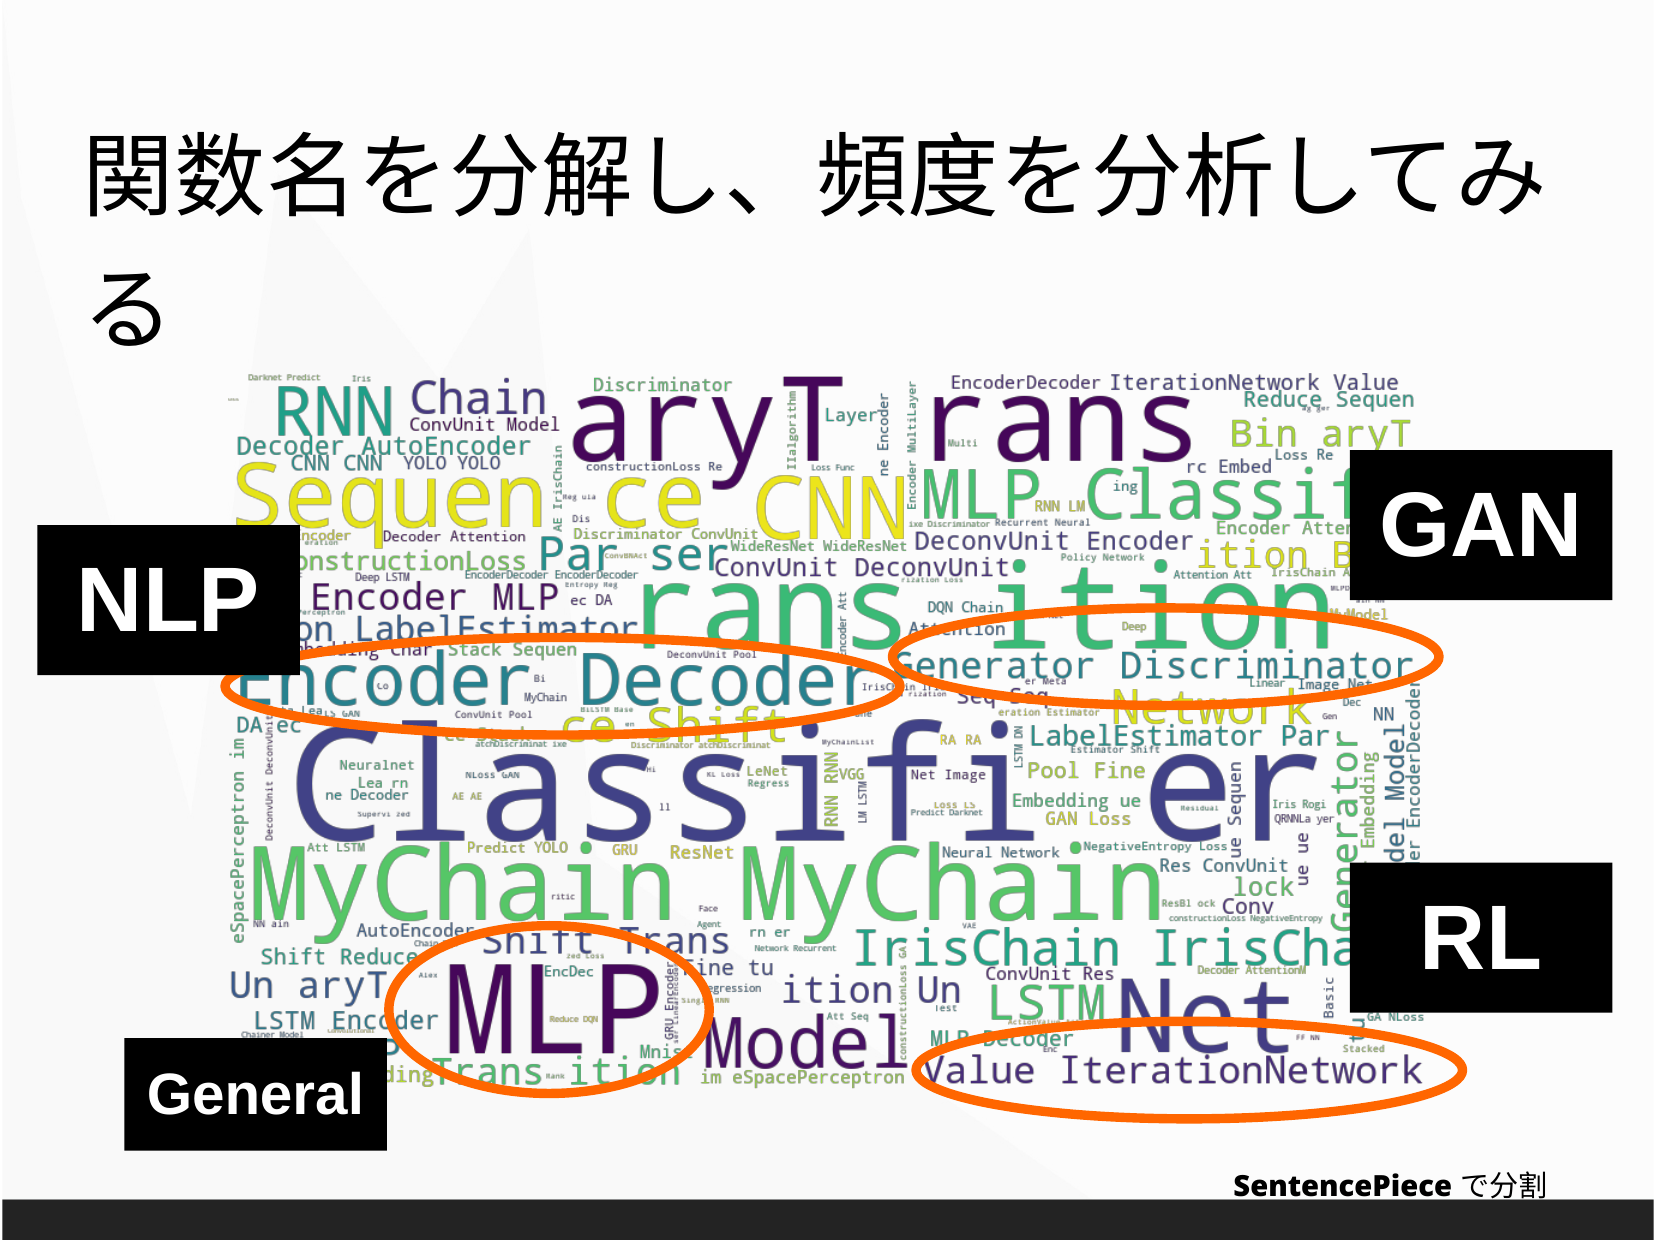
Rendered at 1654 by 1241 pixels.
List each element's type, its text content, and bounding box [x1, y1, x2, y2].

text_box NLP [37, 525, 300, 676]
picture [2, 0, 1654, 1241]
text_box RL [1349, 862, 1613, 1013]
title 関数名を分解し、頻度を分析してみる [82, 132, 1571, 340]
text_box GAN [1349, 450, 1613, 601]
text_box General [124, 1038, 387, 1151]
text_box SentencePieceで分割 [1162, 1162, 1654, 1201]
